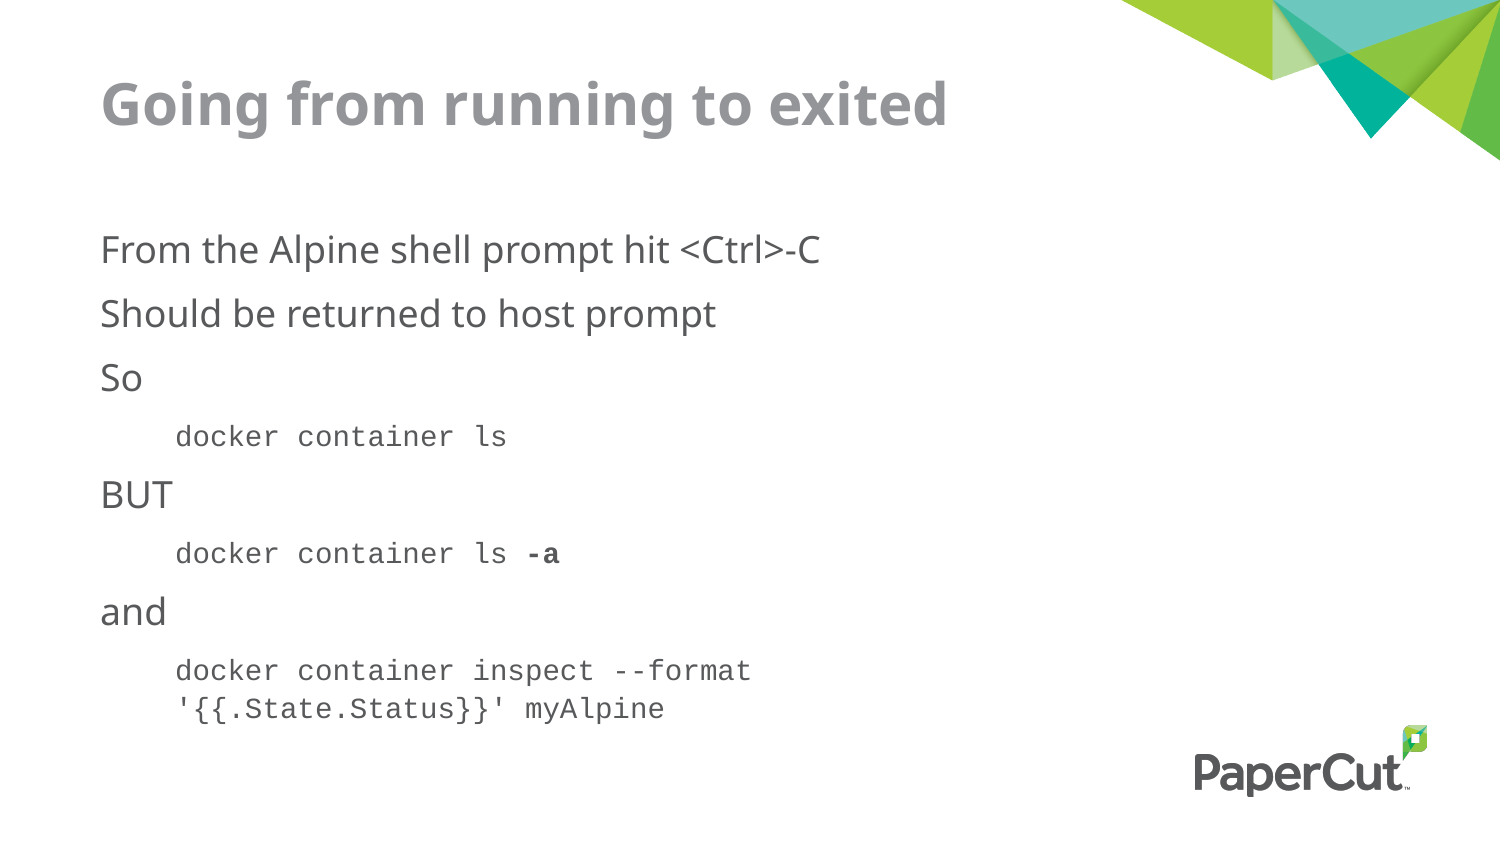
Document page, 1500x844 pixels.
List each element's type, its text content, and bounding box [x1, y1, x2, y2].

picture [1119, 0, 1500, 162]
title Going from running to exited [100, 67, 1214, 196]
list From the Alpine shell prompt hit <Ctrl>-C Should be returned to host prompt So docker container ls BUT docker container ls -a and docker container inspect --format '{{.State.Status}}' myAlpine [100, 221, 1094, 706]
picture [1195, 725, 1427, 797]
